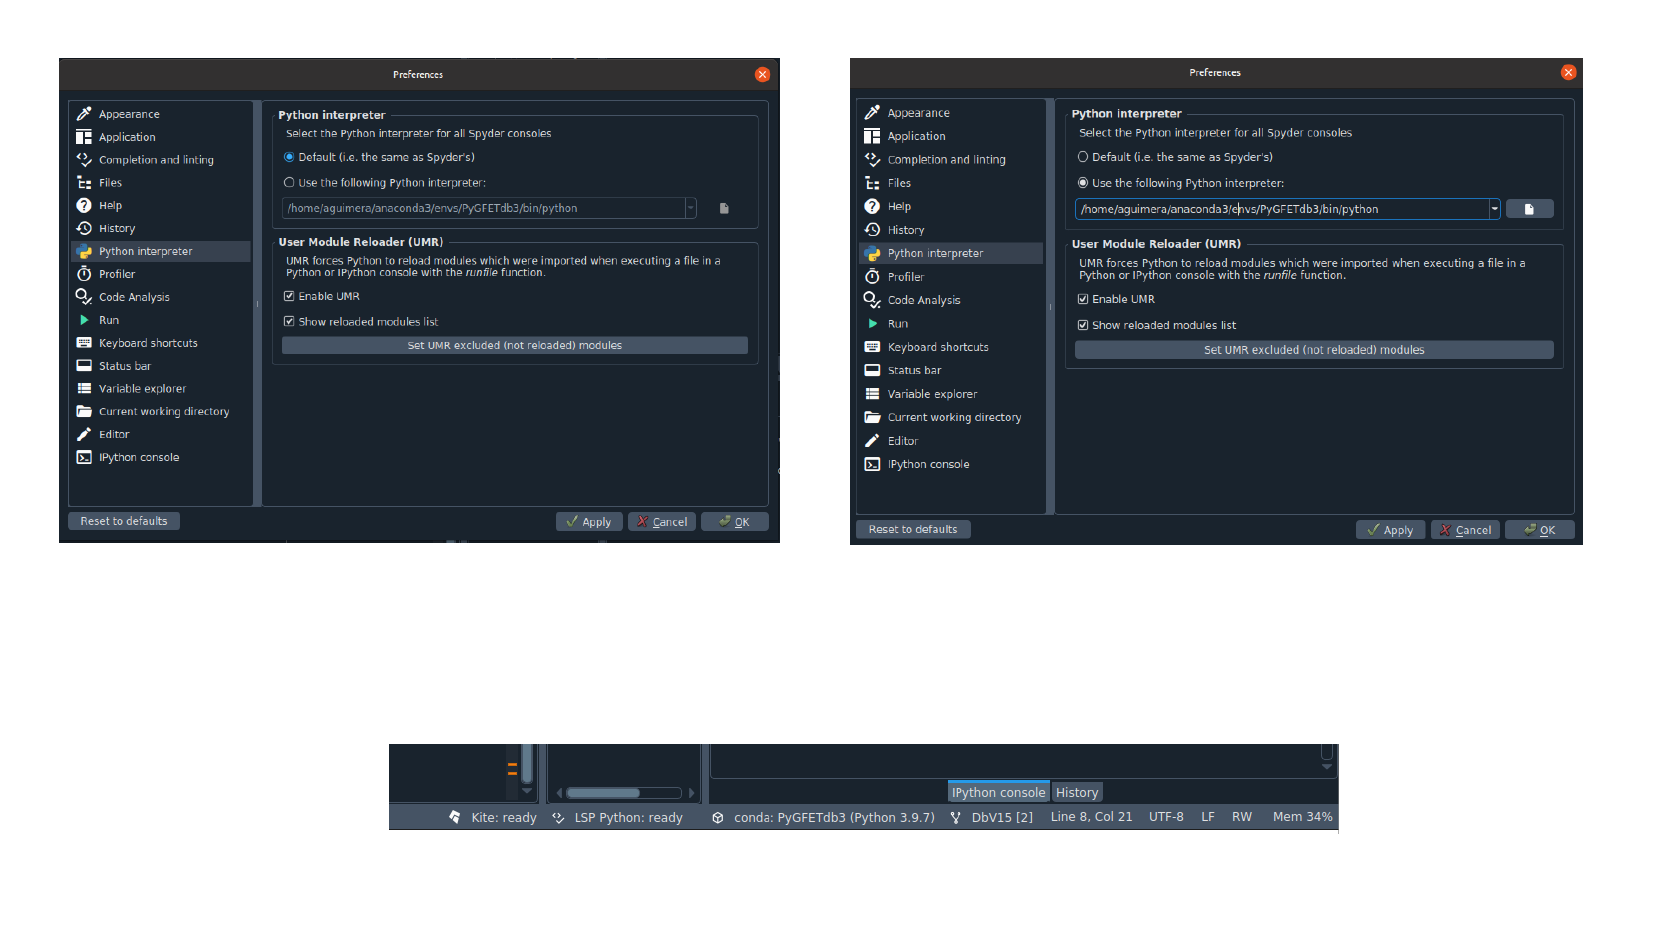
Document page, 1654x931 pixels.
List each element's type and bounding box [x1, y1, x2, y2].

picture [59, 58, 780, 543]
picture [389, 744, 1339, 834]
picture [850, 58, 1583, 545]
